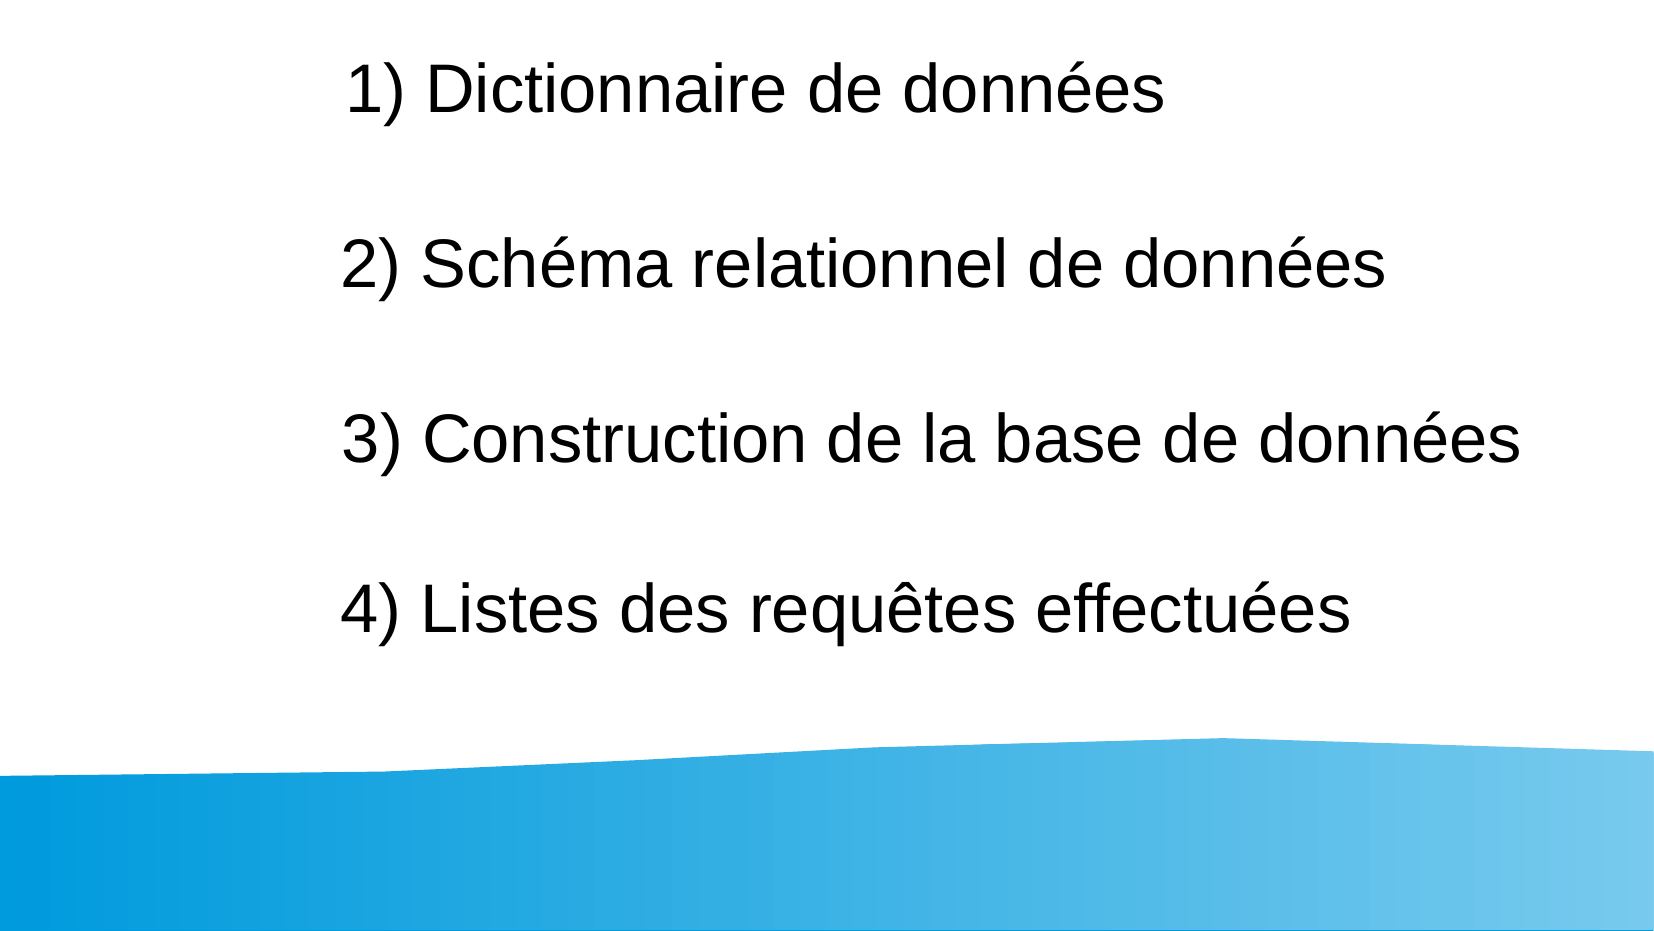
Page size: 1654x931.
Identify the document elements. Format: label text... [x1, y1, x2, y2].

title 4) Listes des requêtes effectuées [156, 548, 1537, 669]
title 1) Dictionnaire de données [122, 28, 1371, 149]
title 3) Construction de la base de données [255, 379, 1610, 499]
title 2) Schéma relationnel de données [163, 204, 1565, 324]
